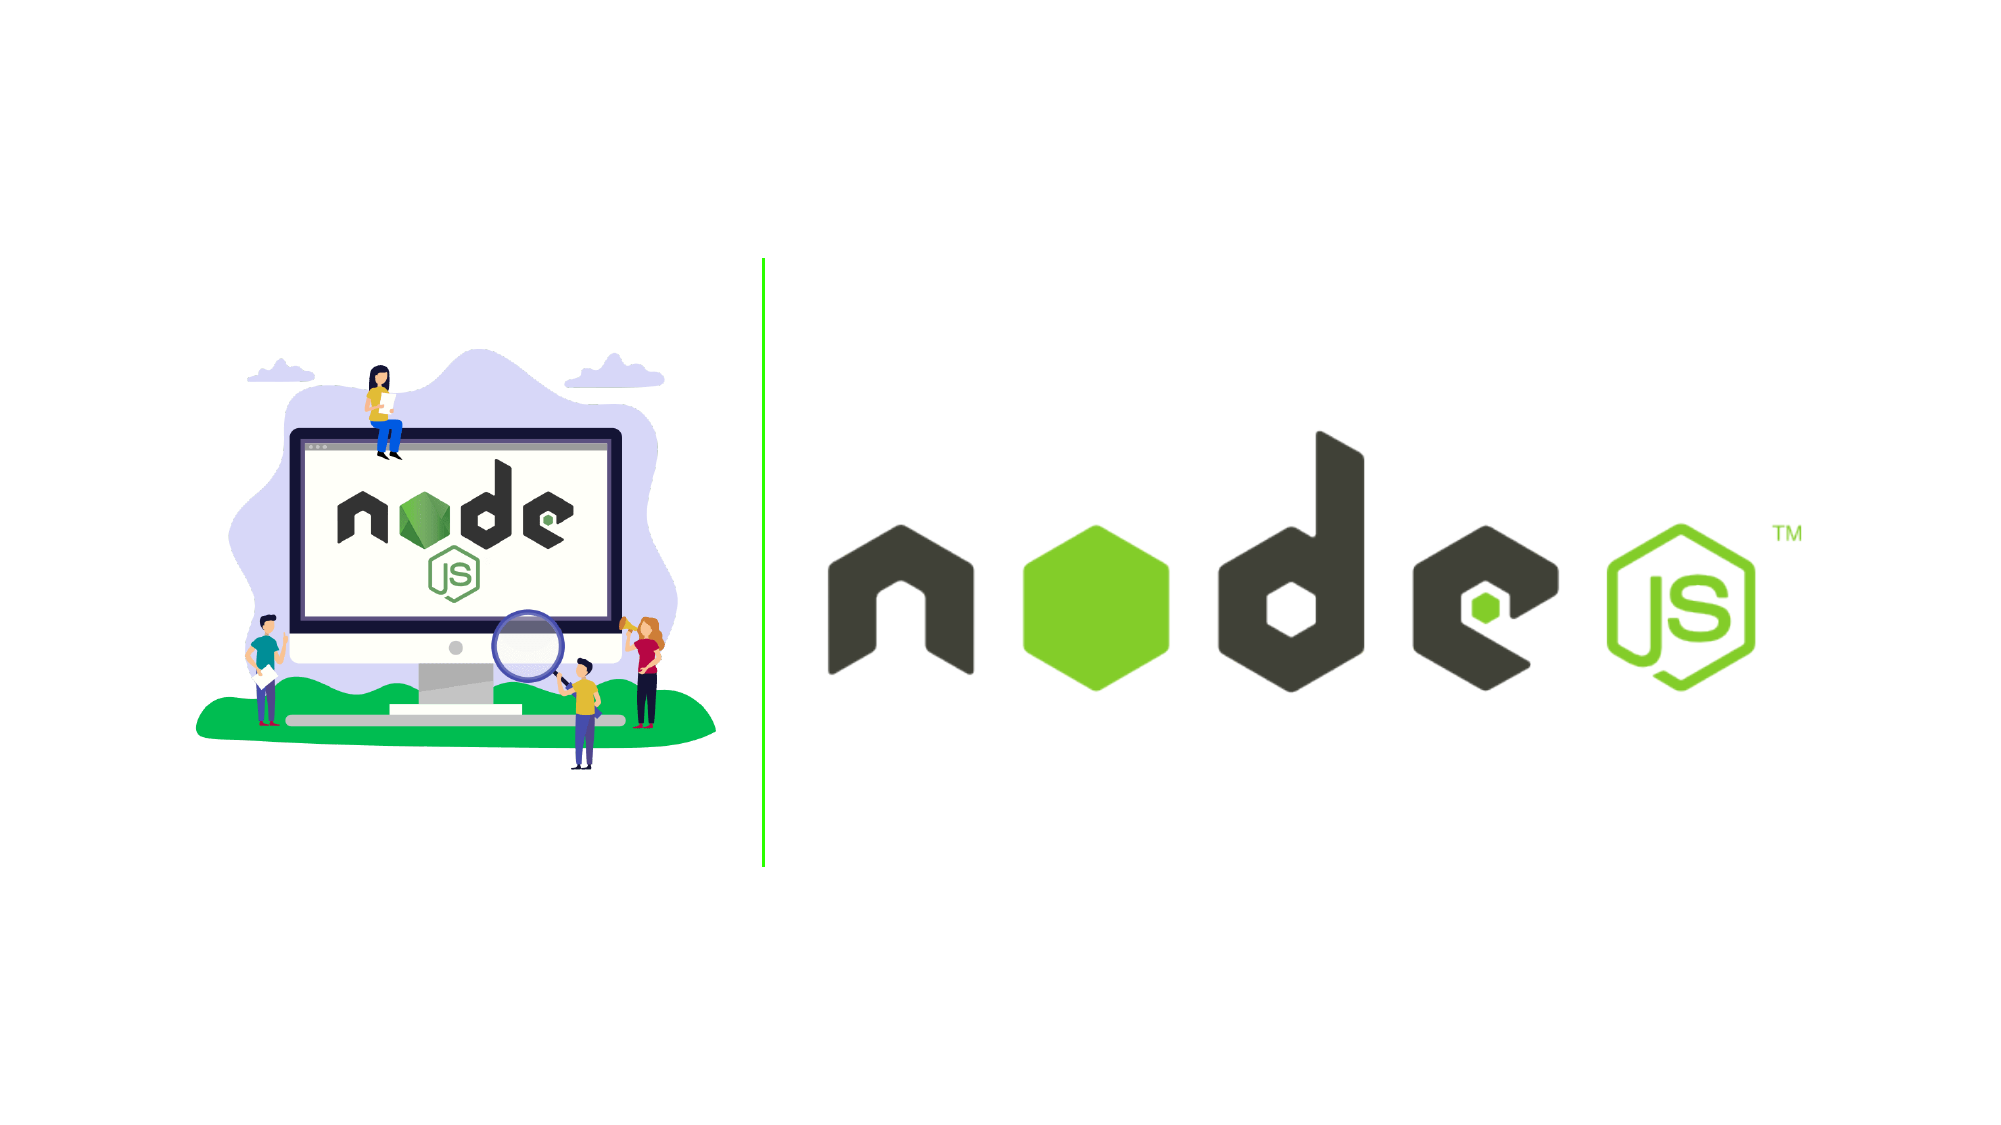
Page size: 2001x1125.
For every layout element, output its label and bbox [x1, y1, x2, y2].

picture [801, 308, 1817, 816]
picture [183, 291, 724, 833]
